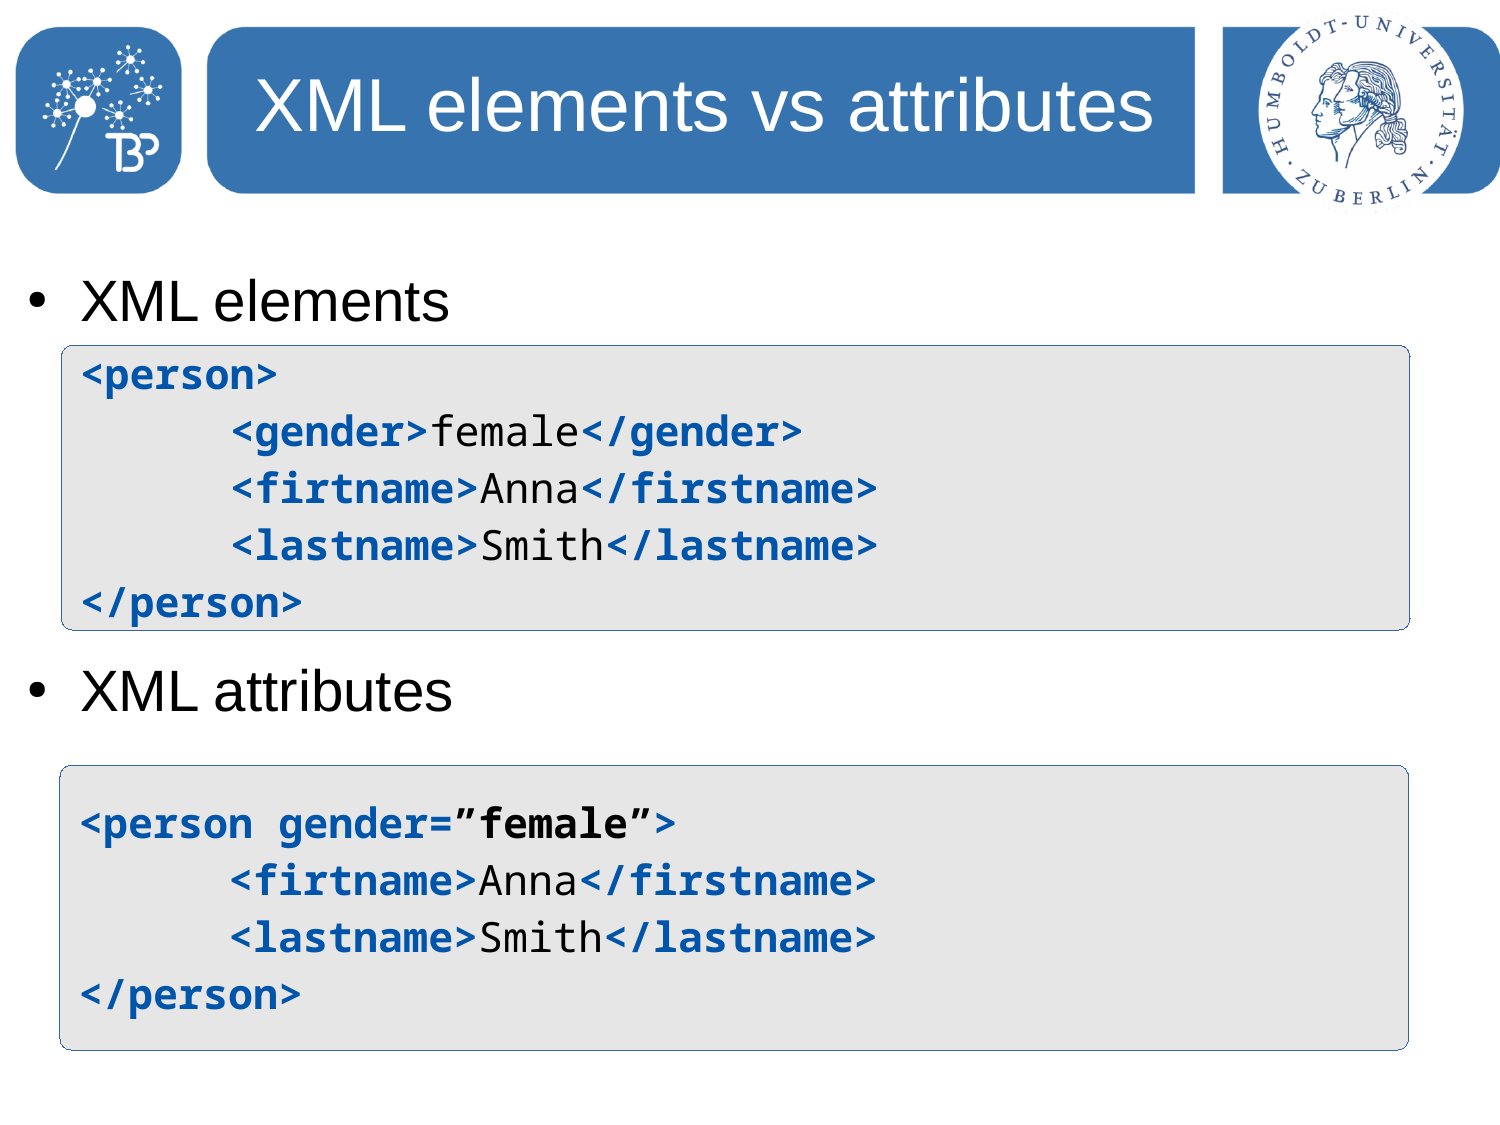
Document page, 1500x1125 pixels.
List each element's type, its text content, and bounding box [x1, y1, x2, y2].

text_box <person gender=”female”> <firtname>Anna</firstname> <lastname>Smith</lastname> </person> [59, 765, 1409, 1051]
text_box XML elements XML attributes [0, 261, 1351, 1099]
text_box <person> <gender>female</gender> <firtname>Anna</firstname> <lastname>Smith</lastname> </person> [61, 345, 1411, 631]
picture [15, 7, 1500, 213]
title XML elements vs attributes [240, 45, 1171, 165]
